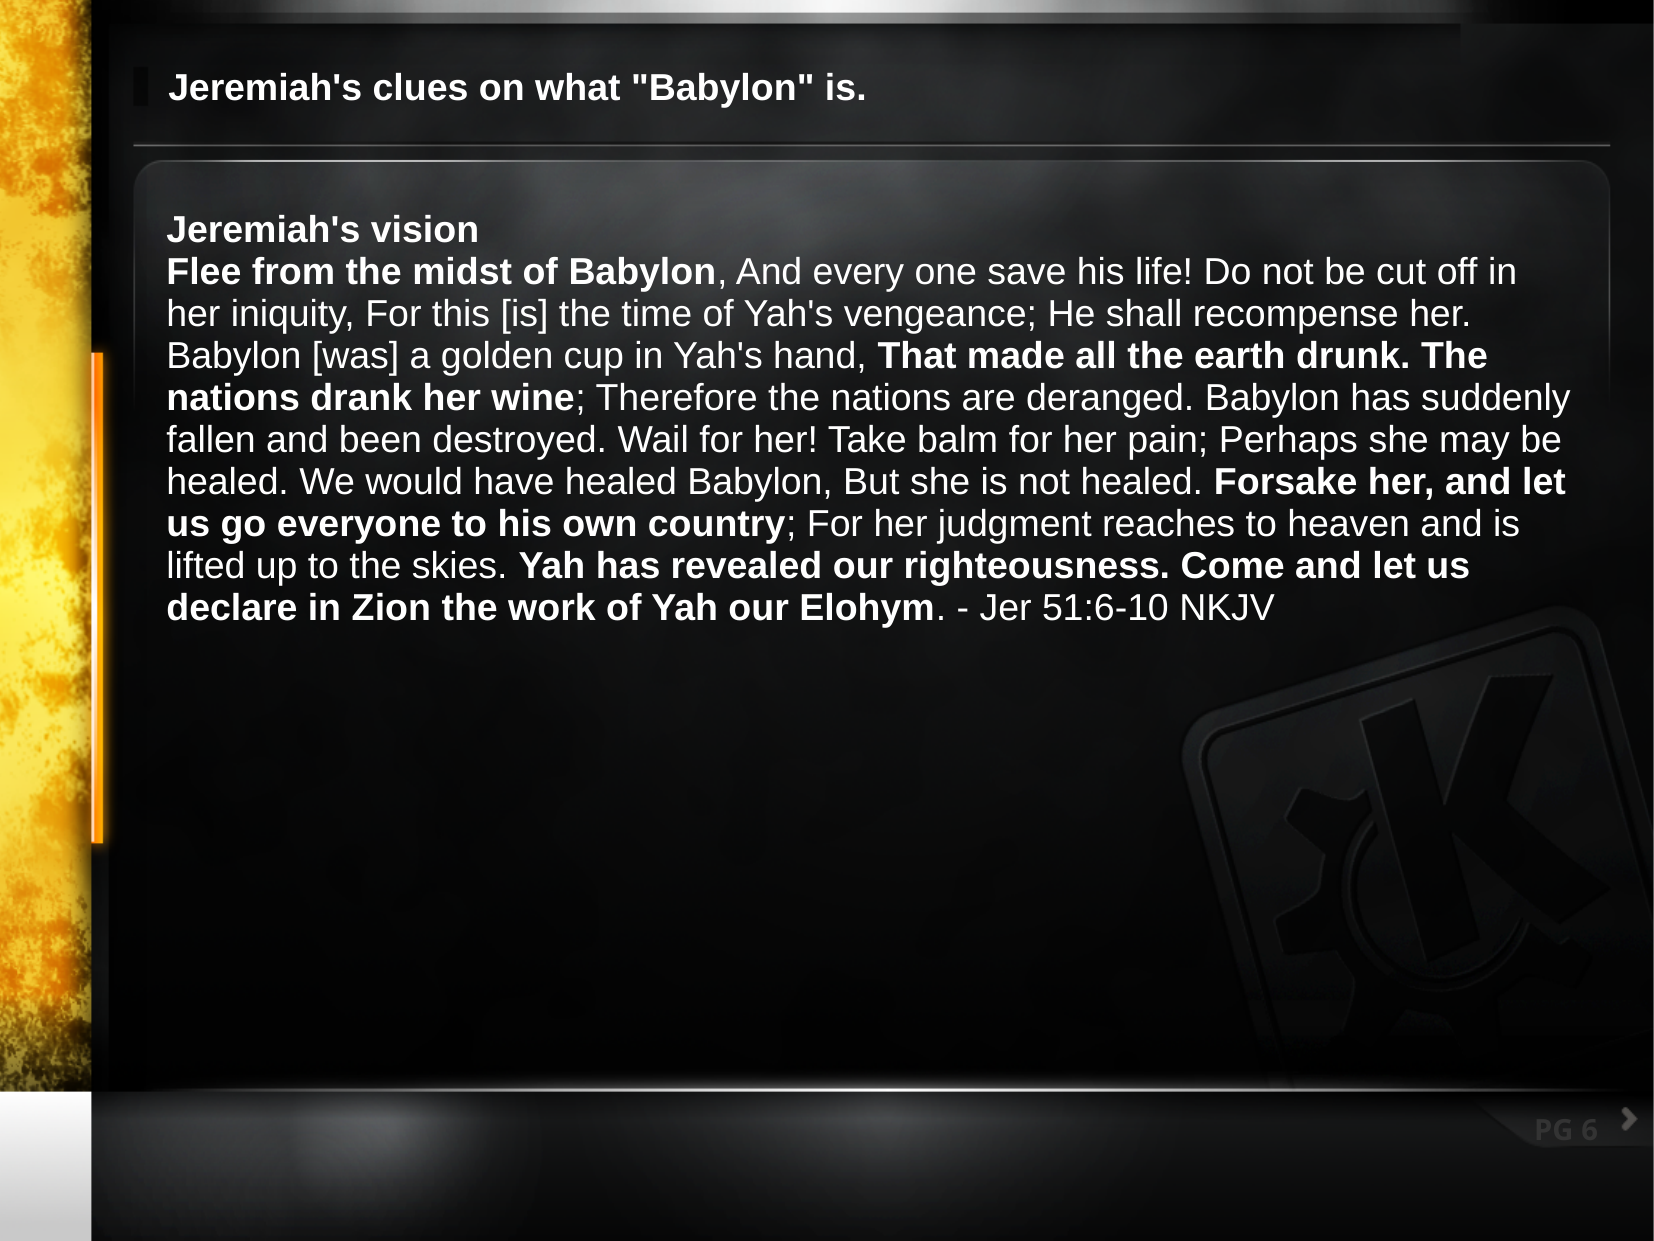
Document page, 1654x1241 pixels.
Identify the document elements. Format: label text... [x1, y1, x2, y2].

picture [0, 0, 1654, 1241]
title Jeremiah's clues on what "Babylon" is. [153, 59, 1589, 119]
list Jeremiah's vision Flee from the midst of Babylon, And every one save his life! Do not be cut off in her iniquity, For this [is] the time of Yah's vengeance; He shall recompense her. Babylon [was] a golden cup in Yah's hand, That made all the earth drunk. The nations drank her wine; Therefore the nations are deranged. Babylon has suddenly fallen and been destroyed. Wail for her! Take balm for her pain; Perhaps she may be healed. We would have healed Babylon, But she is not healed. Forsake her, and let us go everyone to his own country; For her judgment reaches to heaven and is lifted up to the skies. Yah has revealed our righteousness. Come and let us declare in Zion the work of Yah our Elohym. - Jer 51:6-10 NKJV [151, 200, 1587, 995]
